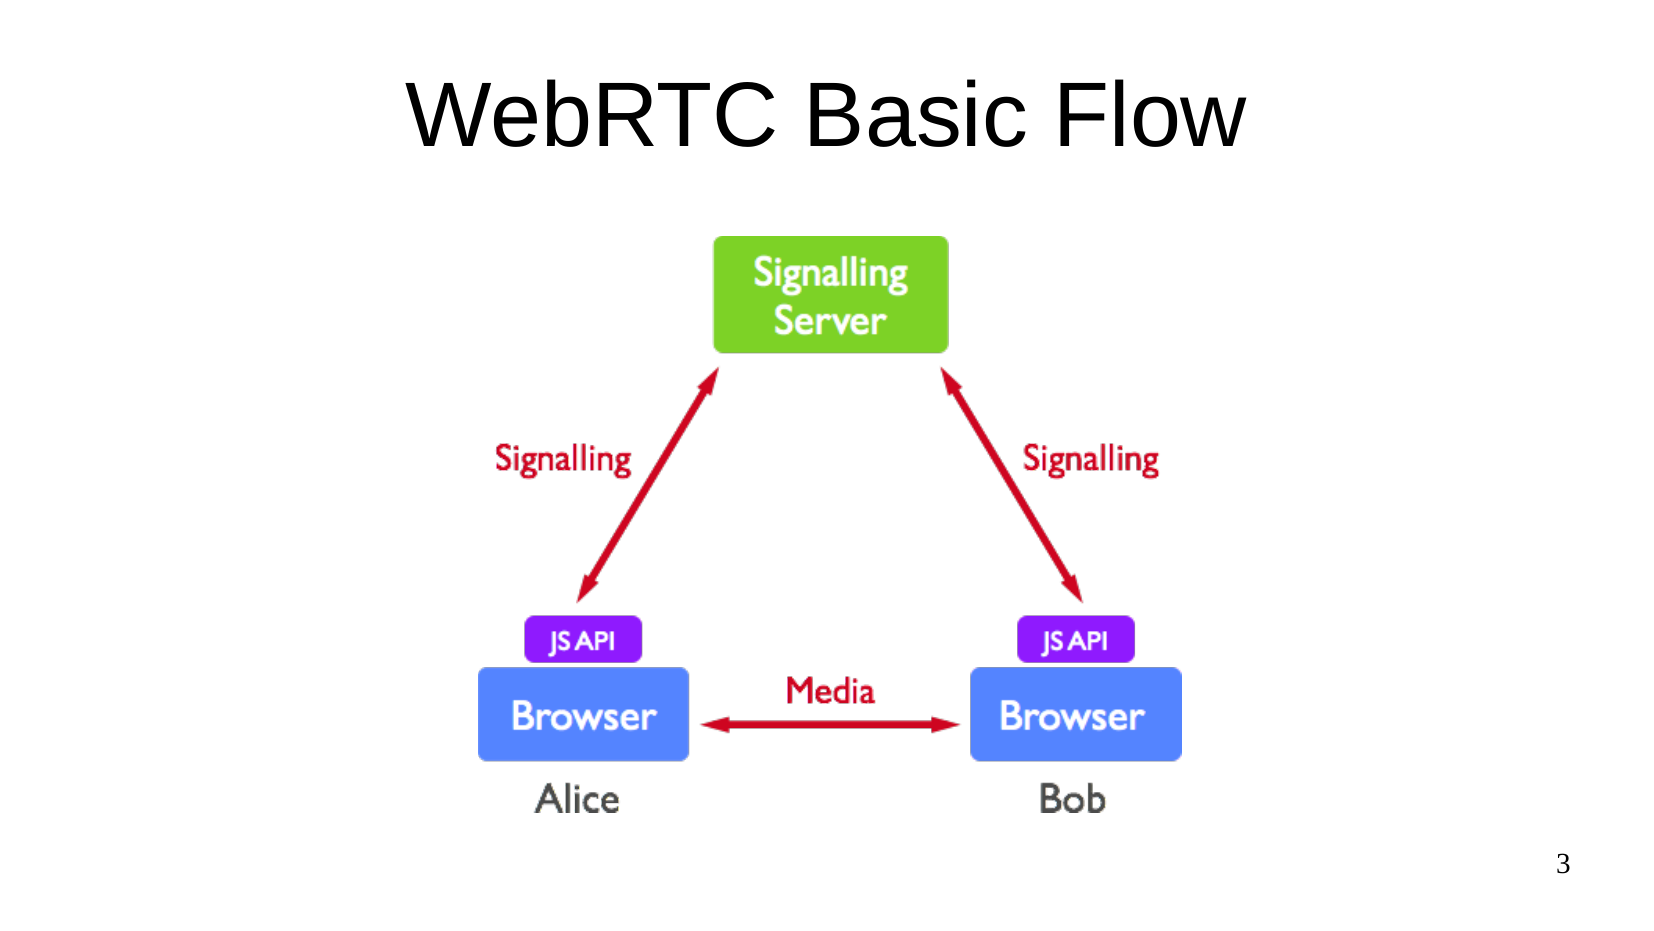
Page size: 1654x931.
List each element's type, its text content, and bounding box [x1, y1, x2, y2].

picture [478, 236, 1182, 813]
title WebRTC Basic Flow [82, 37, 1571, 193]
